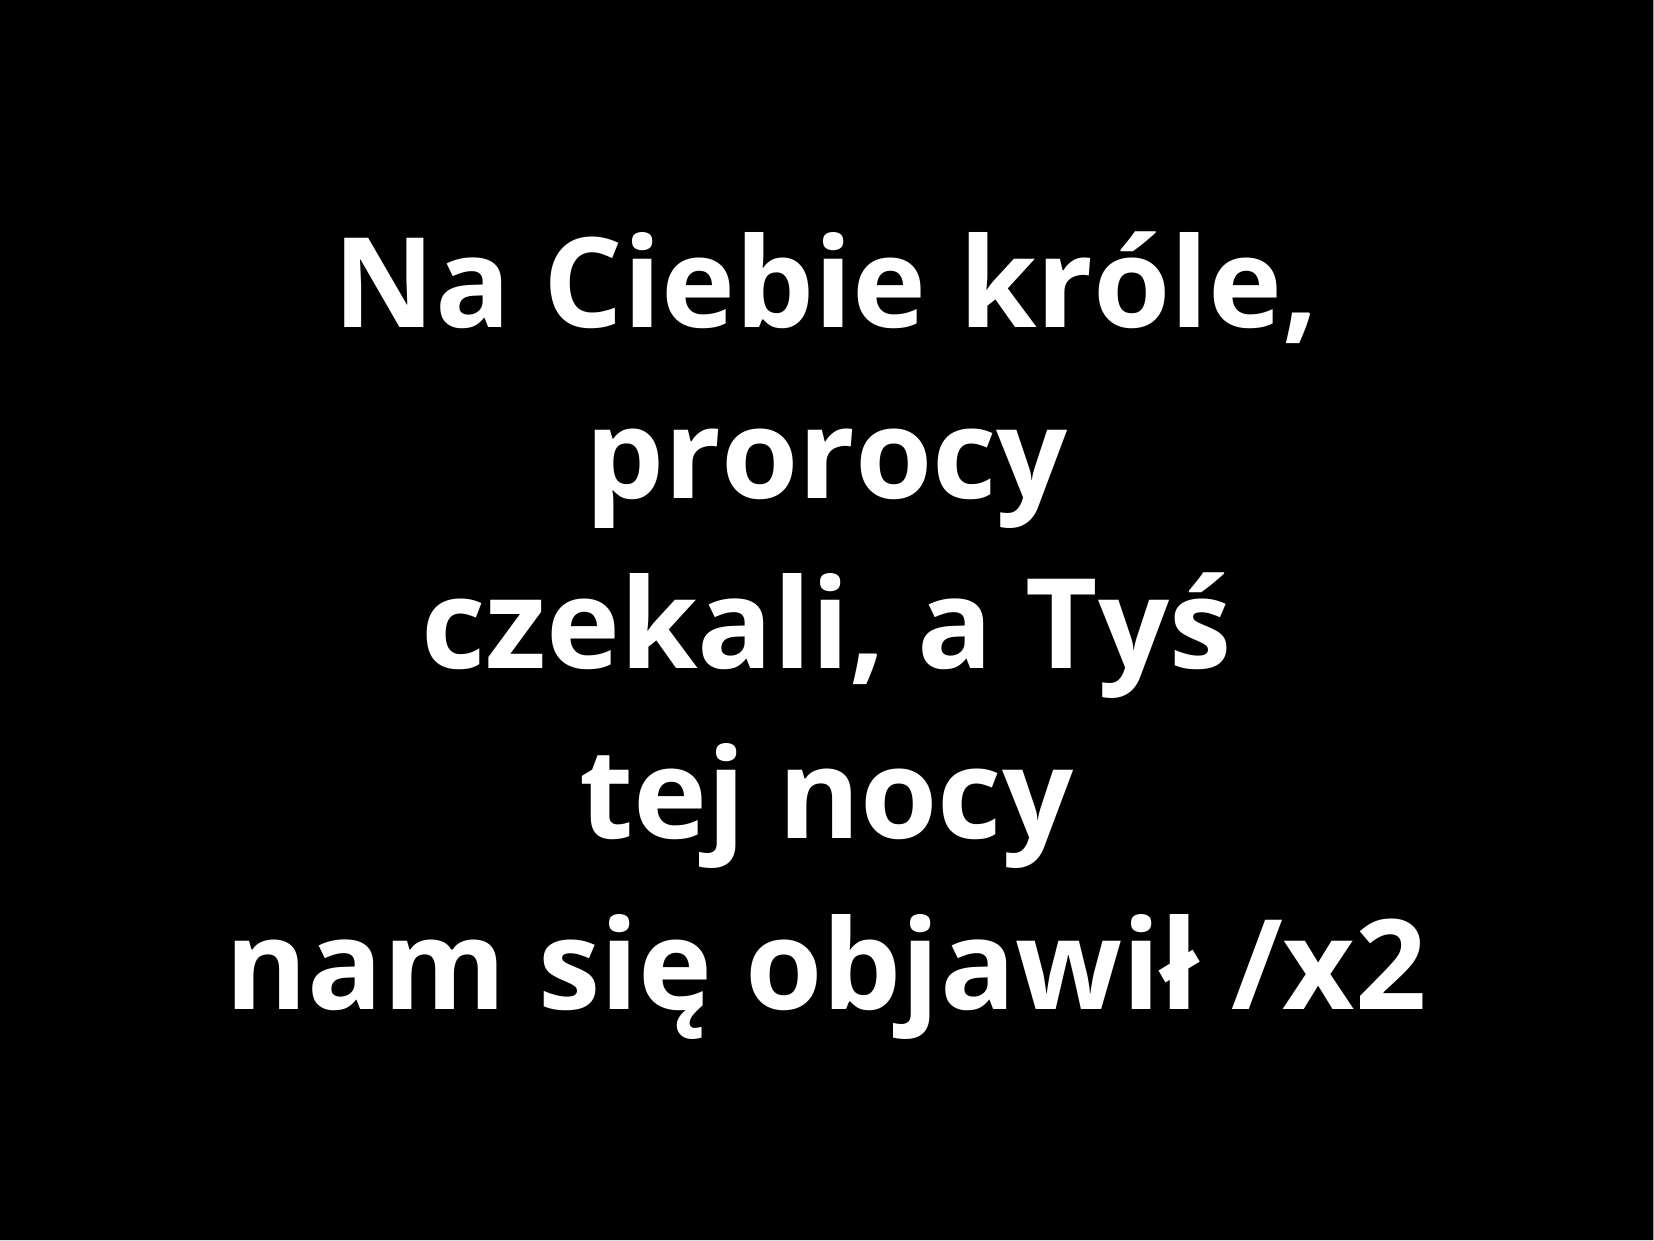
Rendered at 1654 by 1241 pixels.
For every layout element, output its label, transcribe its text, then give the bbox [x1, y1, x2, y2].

title Na Ciebie króle, prorocy czekali, a Tyś tej nocy nam się objawił /x2 [0, 0, 1654, 1241]
